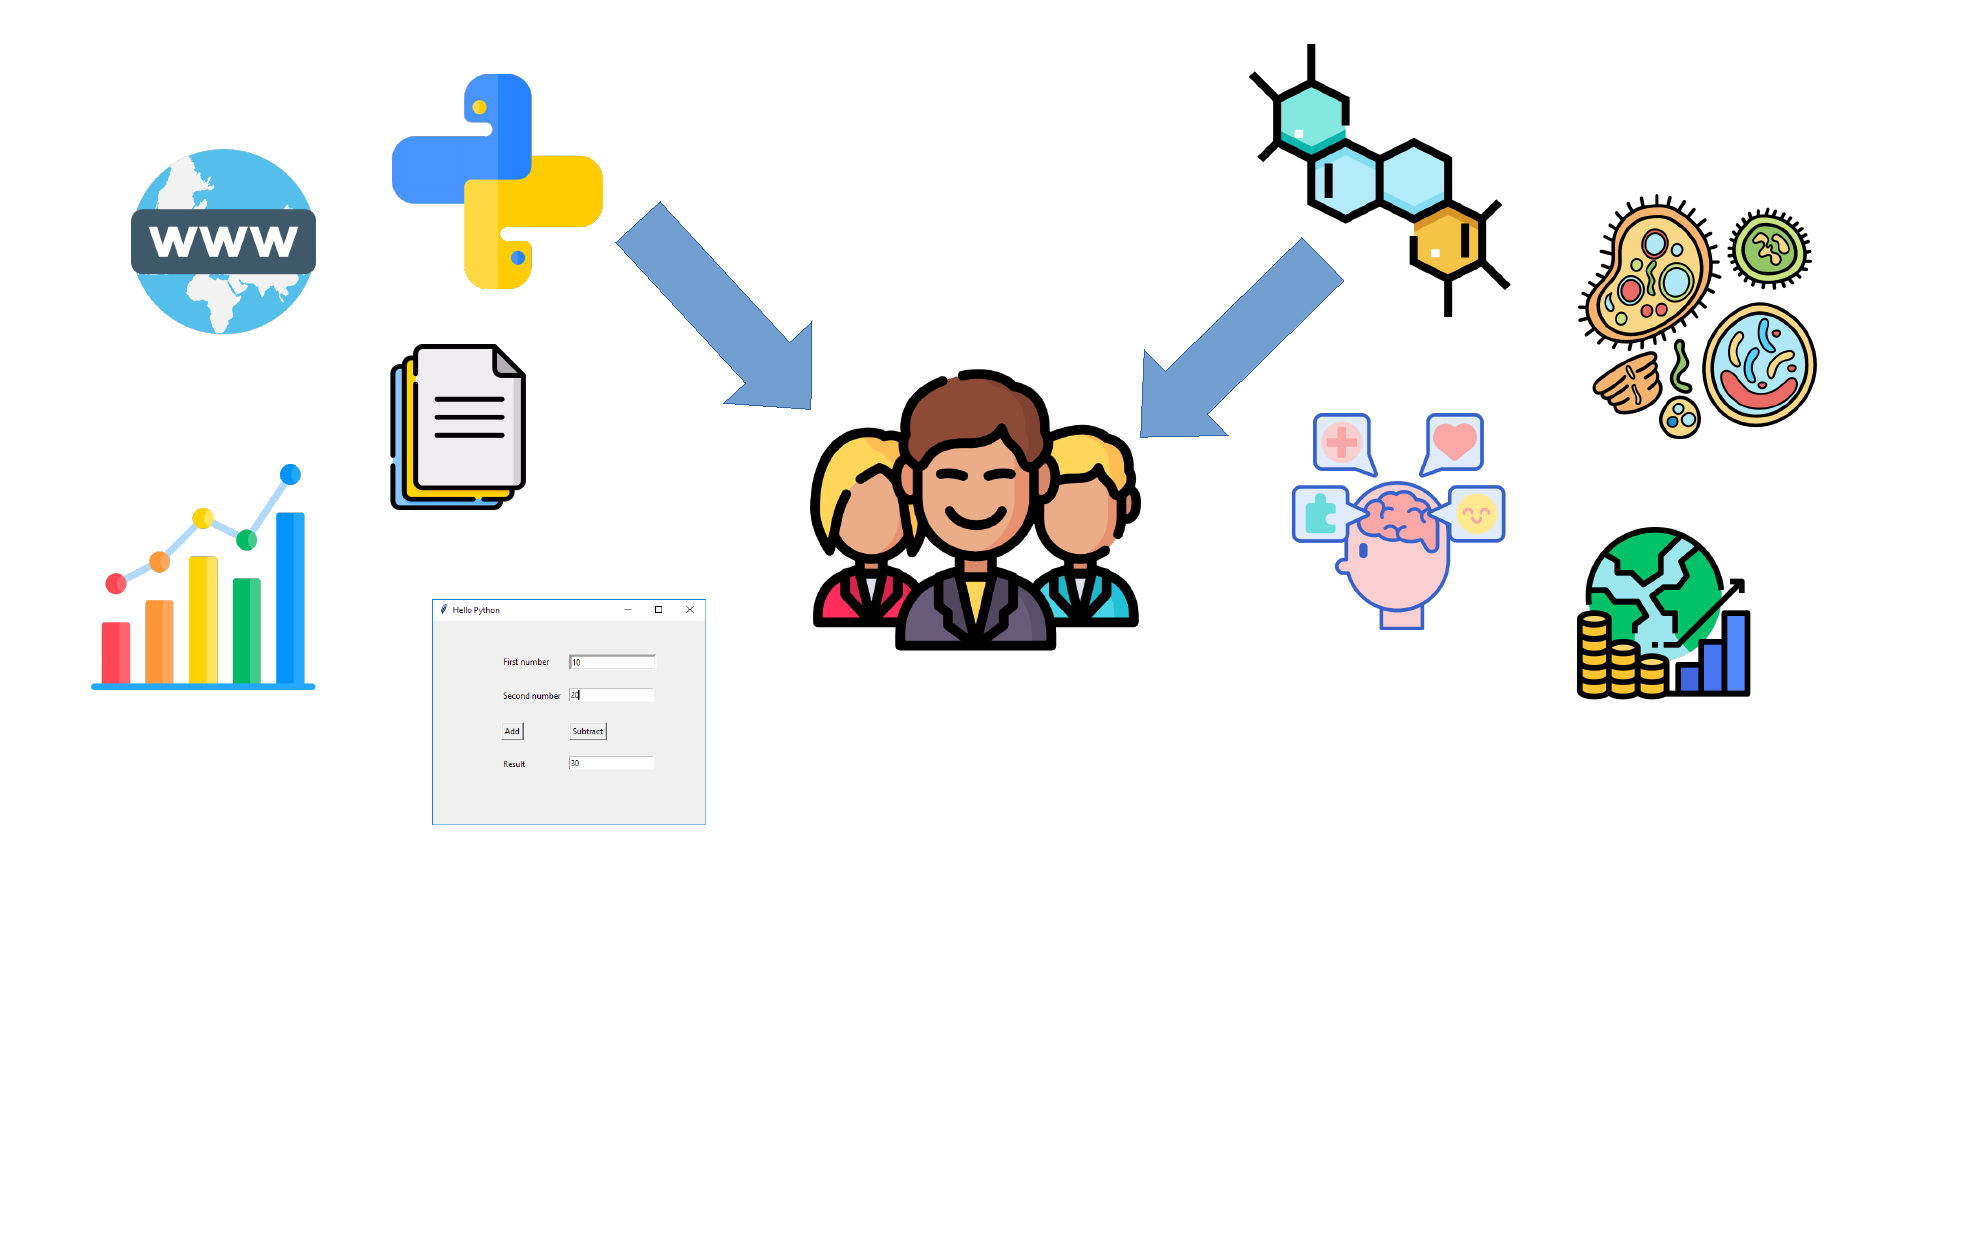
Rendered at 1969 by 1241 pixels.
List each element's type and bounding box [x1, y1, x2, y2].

picture [1290, 413, 1507, 631]
picture [810, 344, 1141, 676]
picture [90, 464, 316, 691]
picture [1571, 521, 1756, 706]
text_box [1140, 237, 1344, 438]
picture [375, 344, 541, 511]
picture [432, 599, 706, 826]
text_box [615, 201, 812, 410]
picture [1575, 194, 1819, 439]
picture [390, 74, 604, 289]
picture [131, 149, 316, 334]
picture [1243, 44, 1516, 317]
